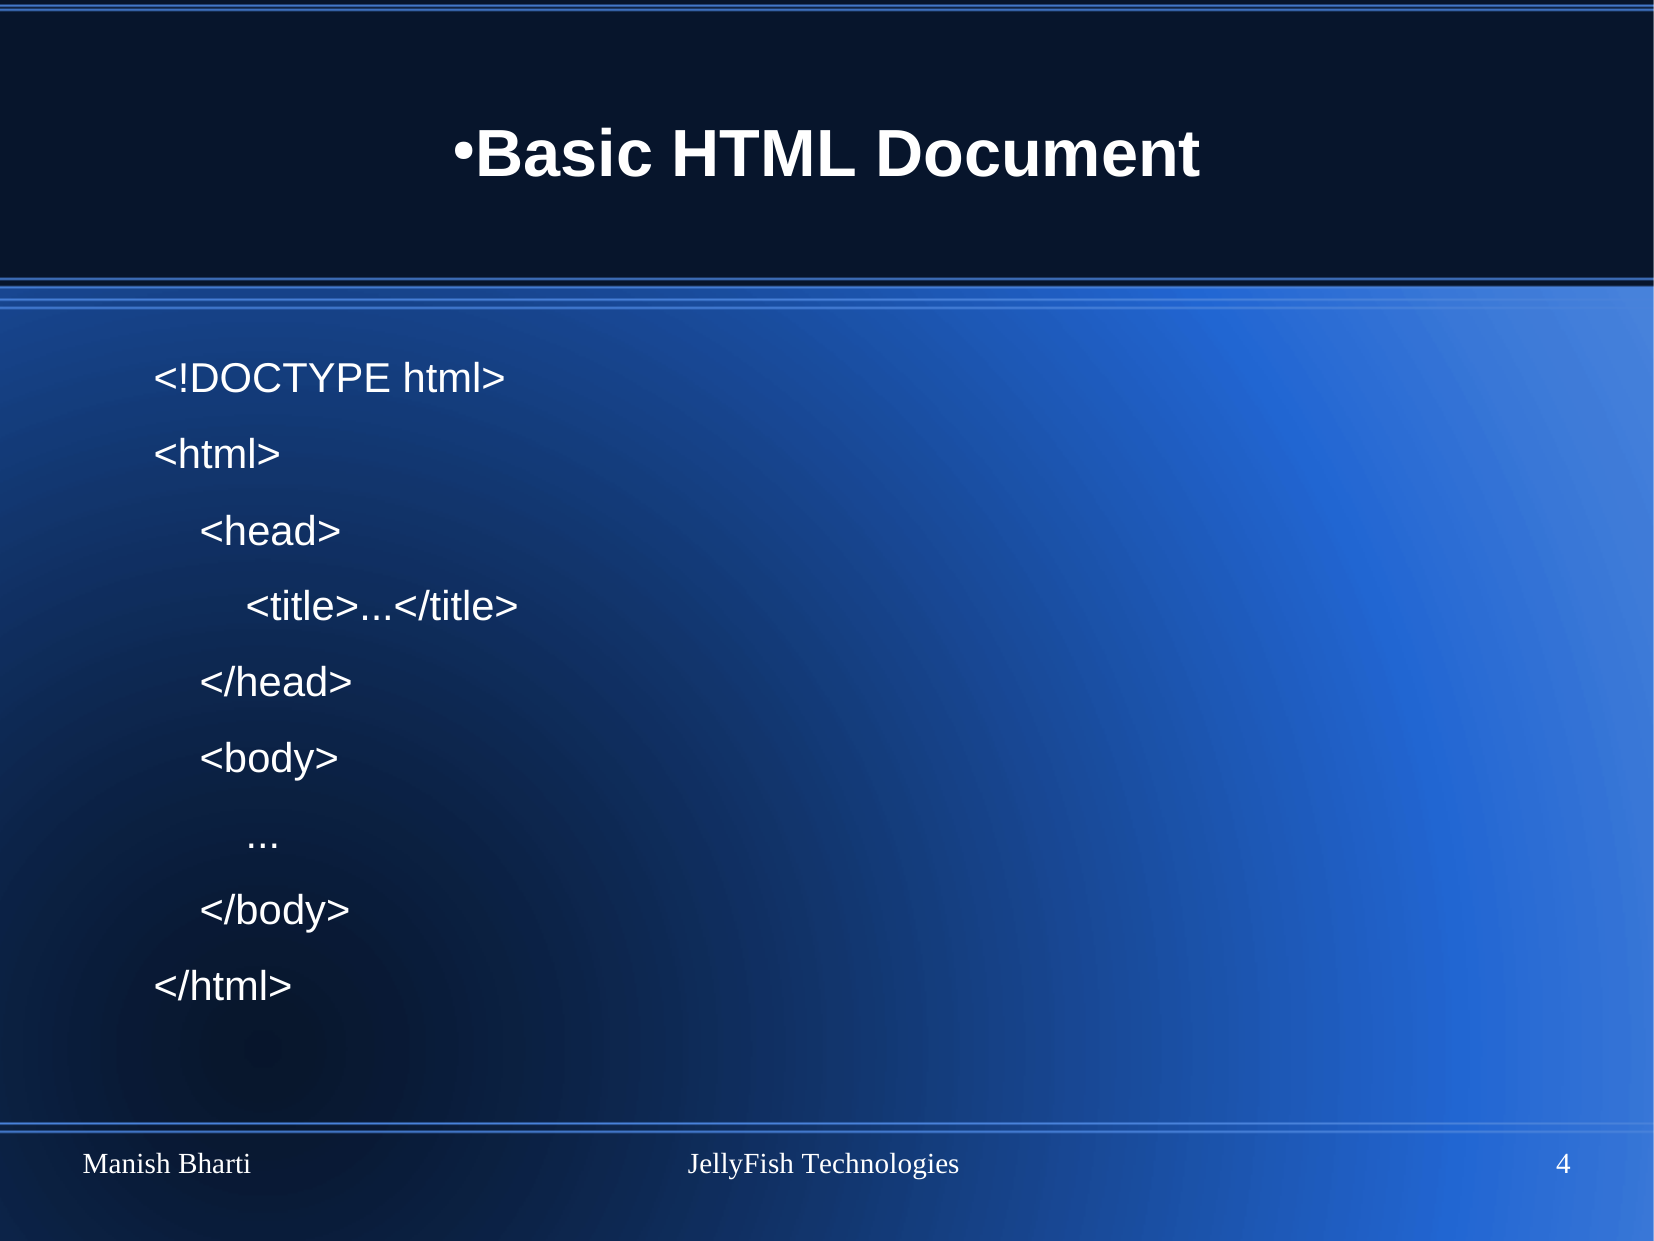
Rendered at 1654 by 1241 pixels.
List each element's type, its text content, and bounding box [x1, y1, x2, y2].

picture [0, 0, 1654, 1241]
list <!DOCTYPE html> <html> <head> <title>...</title> </head> <body> ... </body> </html> [82, 355, 1571, 1075]
title Basic HTML Document [82, 49, 1571, 257]
